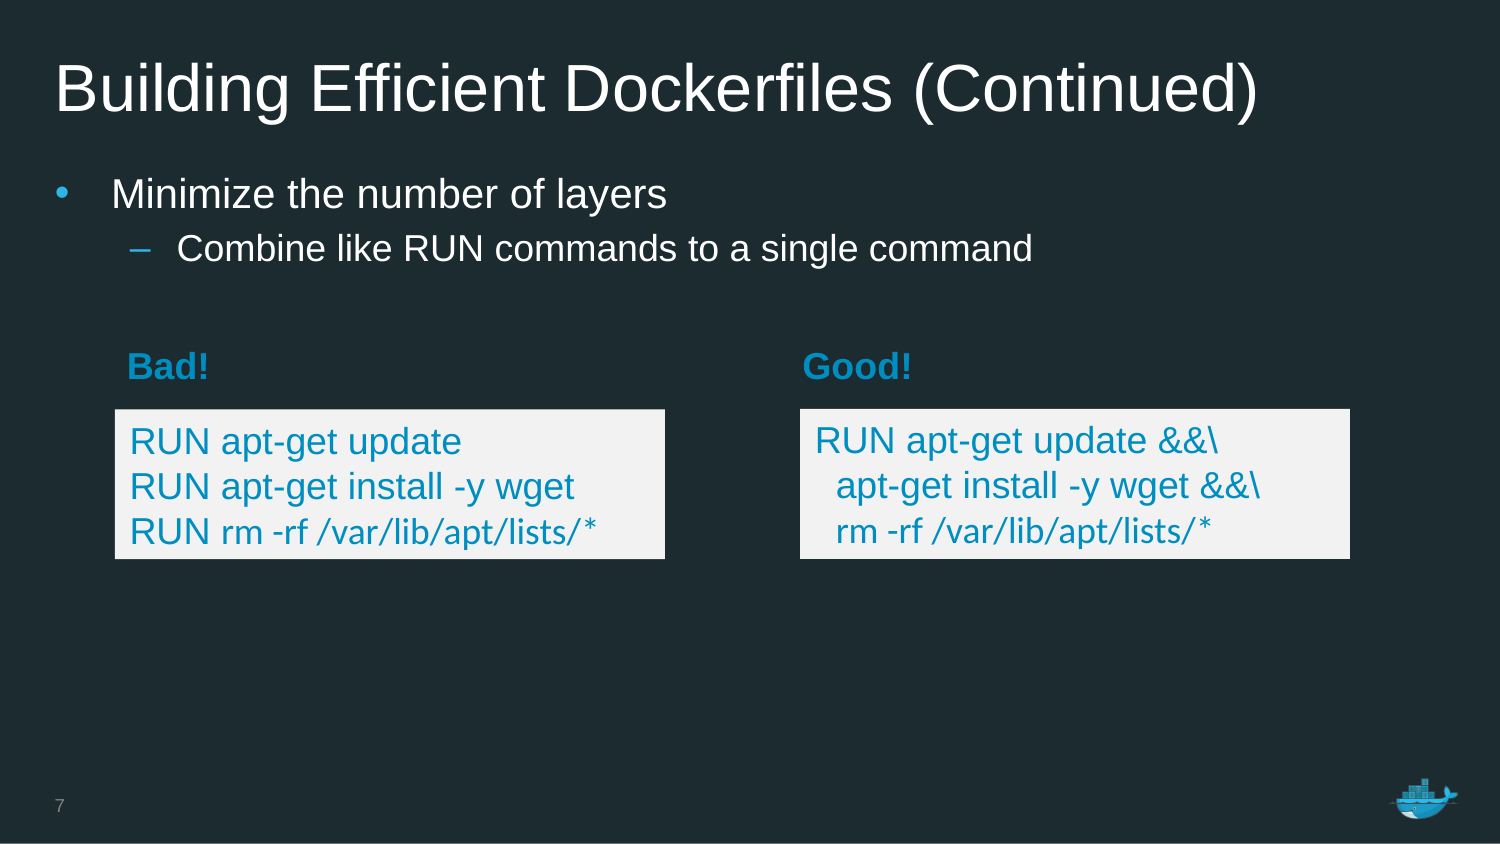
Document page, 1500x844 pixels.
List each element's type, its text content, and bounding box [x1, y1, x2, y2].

picture [1387, 778, 1459, 821]
text_box Good! [787, 334, 1338, 395]
list Minimize the number of layers Combine like RUN commands to a single command [39, 159, 1458, 285]
text_box RUN apt-get update &&\ apt-get install -y wget &&\ rm -rf /var/lib/apt/lists/* [800, 408, 1350, 559]
text_box RUN apt-get update RUN apt-get install -y wget RUN rm -rf /var/lib/apt/lists/* [114, 409, 665, 560]
title Building Efficient Dockerfiles (Continued) [39, 34, 1458, 135]
text_box Bad! [112, 334, 663, 395]
slide_number <number> [39, 782, 390, 828]
